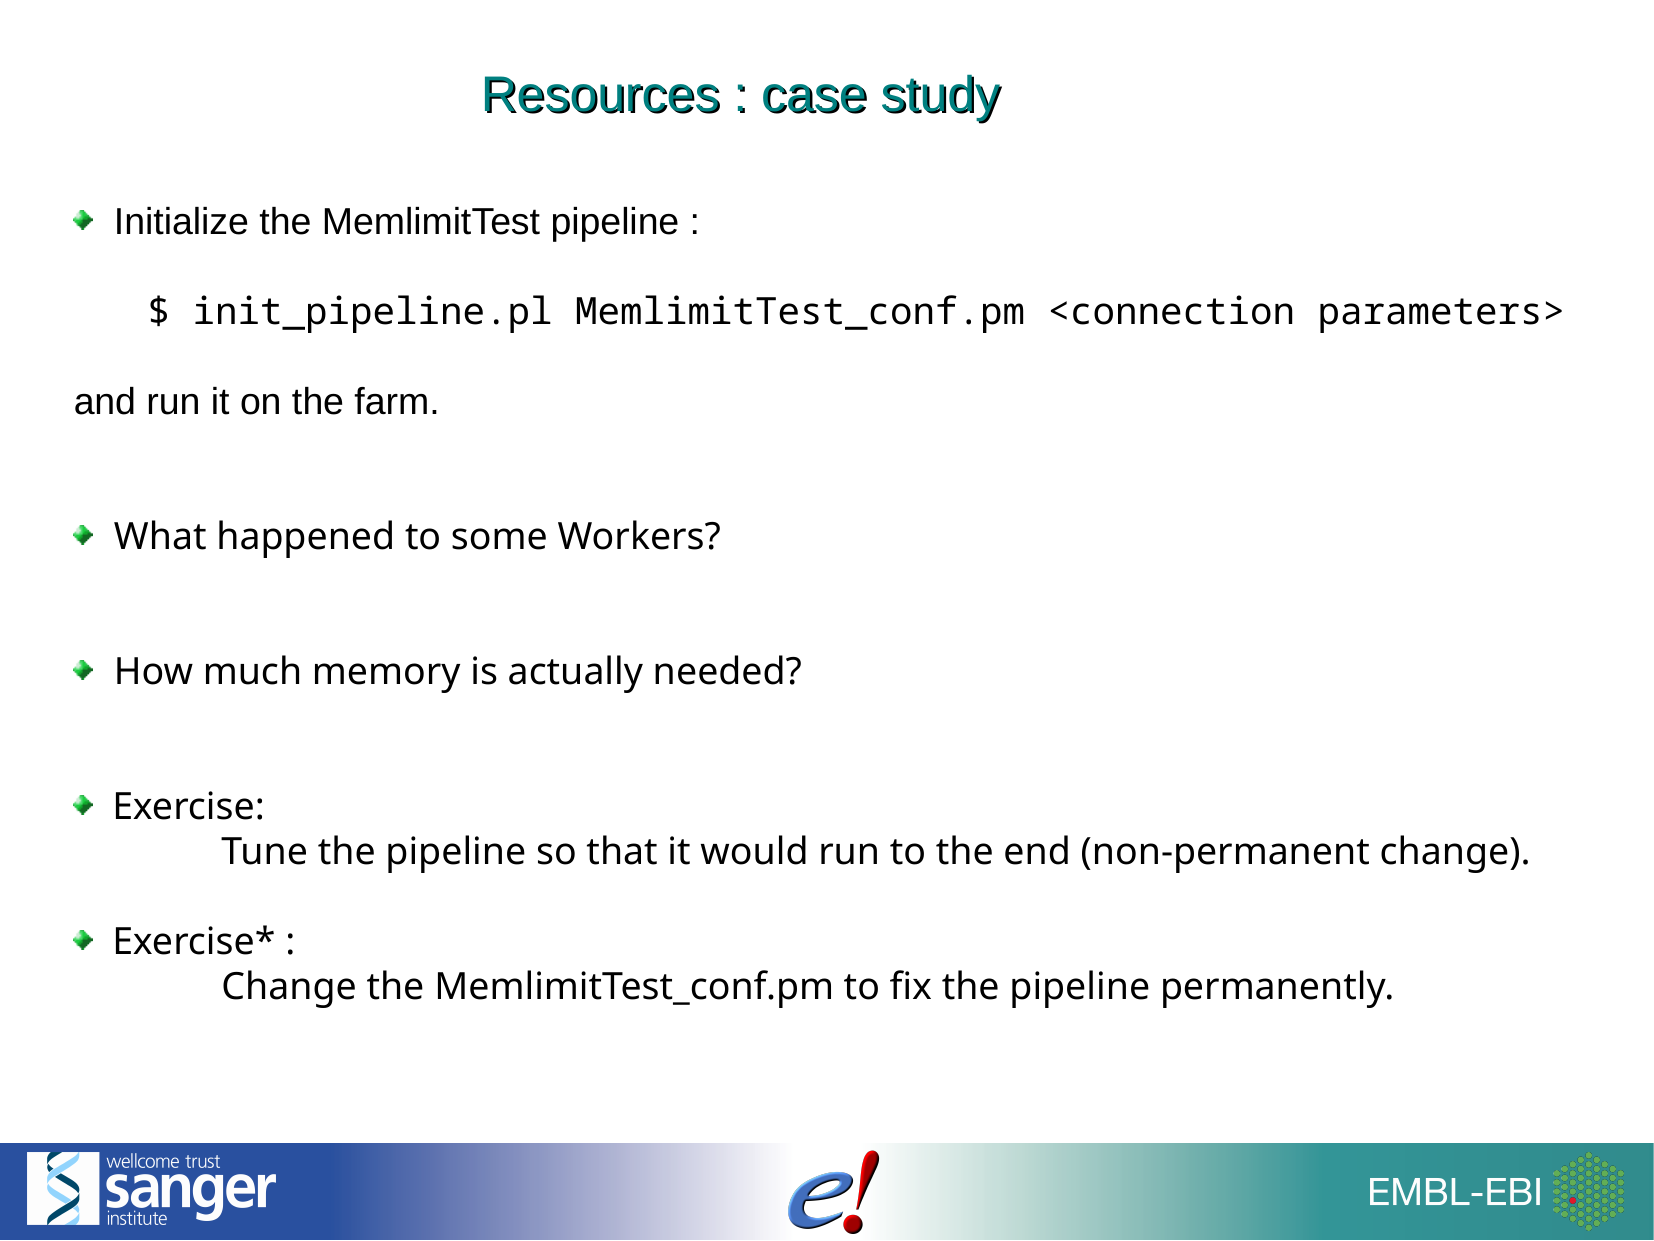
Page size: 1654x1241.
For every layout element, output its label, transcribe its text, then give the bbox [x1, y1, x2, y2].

picture [73, 930, 93, 950]
picture [73, 210, 93, 230]
picture [0, 1143, 1654, 1240]
text_box Resources : case study [118, 49, 1363, 137]
picture [73, 660, 93, 680]
picture [73, 525, 93, 545]
picture [73, 795, 93, 815]
text_box Initialize the MemlimitTest pipeline : $ init_pipeline.pl MemlimitTest_conf.pm <connection parameters> and run it on the farm. What happened to some Workers? How much memory is actually needed? Exercise: Tune the pipeline so that it would run to the end (non-permanent change). Exercise* : Change the MemlimitTest_conf.pm to fix the pipeline permanently. [59, 182, 1644, 798]
